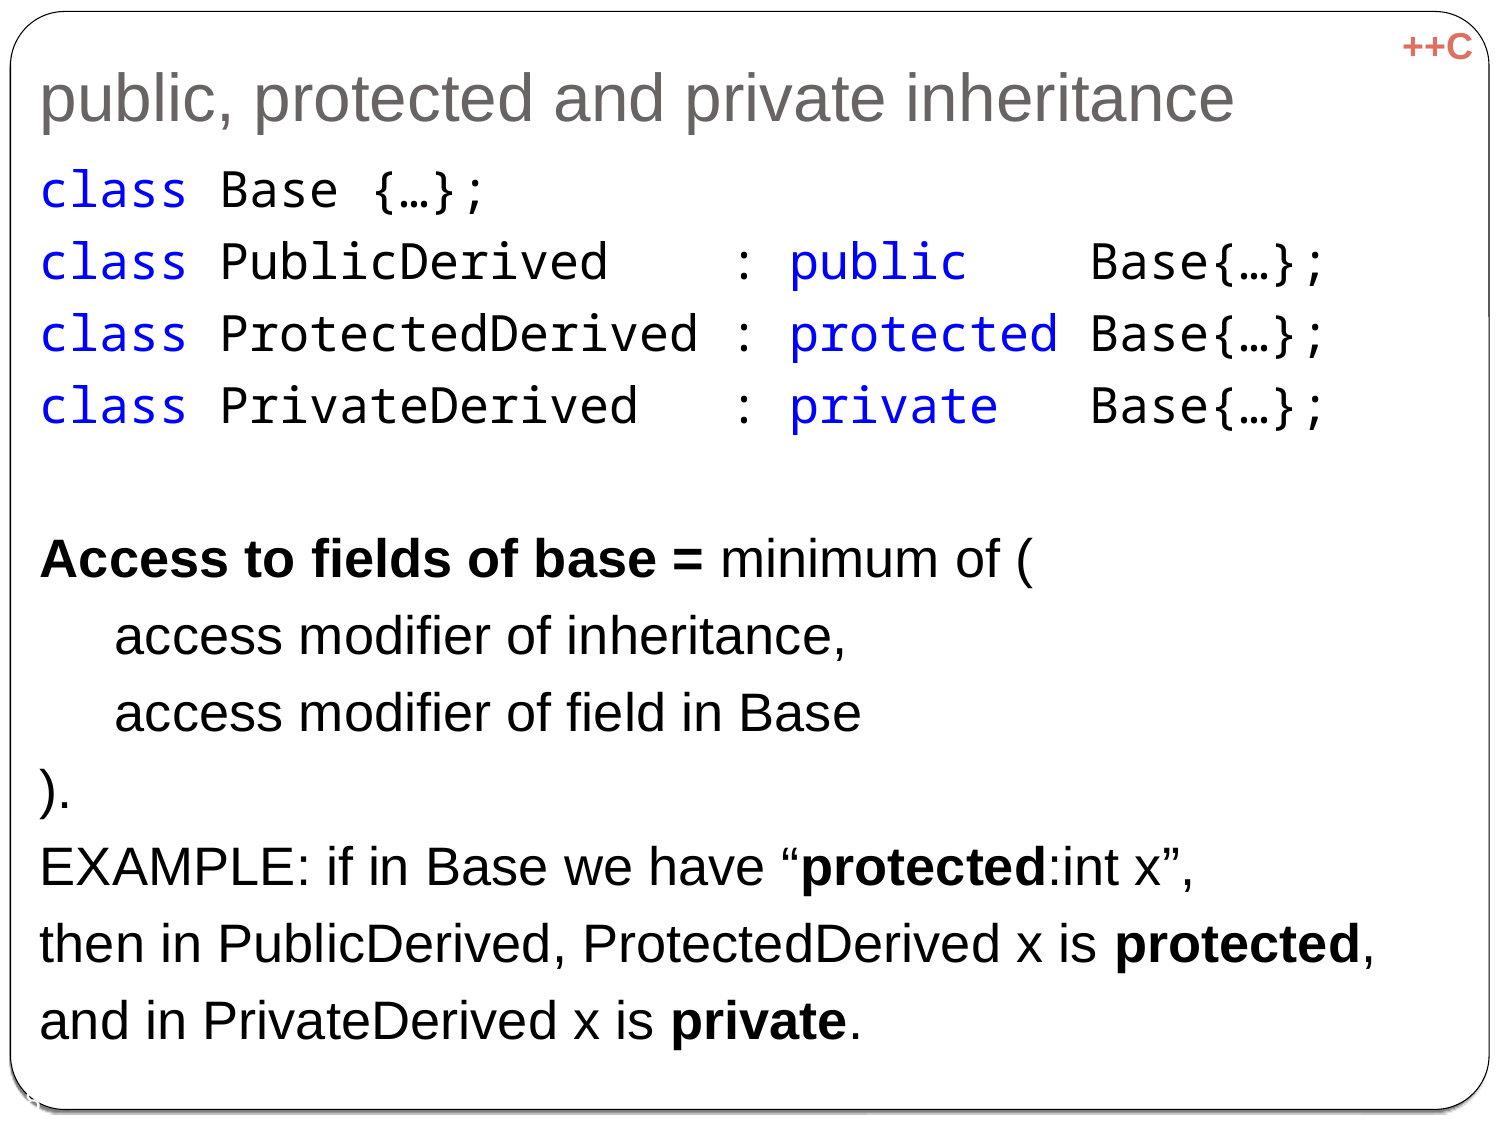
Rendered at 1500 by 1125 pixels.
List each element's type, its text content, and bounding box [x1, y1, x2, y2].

list class Base {…}; class PublicDerived : public Base{…}; class ProtectedDerived : protected Base{…}; class PrivateDerived : private Base{…}; Access to fields of base = minimum of ( access modifier of inheritance, access modifier of field in Base ). EXAMPLE: if in Base we have “protected:int x”, then in PublicDerived, ProtectedDerived x is protected, and in PrivateDerived x is private. [24, 149, 1441, 1088]
slide_number <number> [0, 1074, 50, 1125]
title public, protected and private inheritance [24, 45, 1425, 149]
